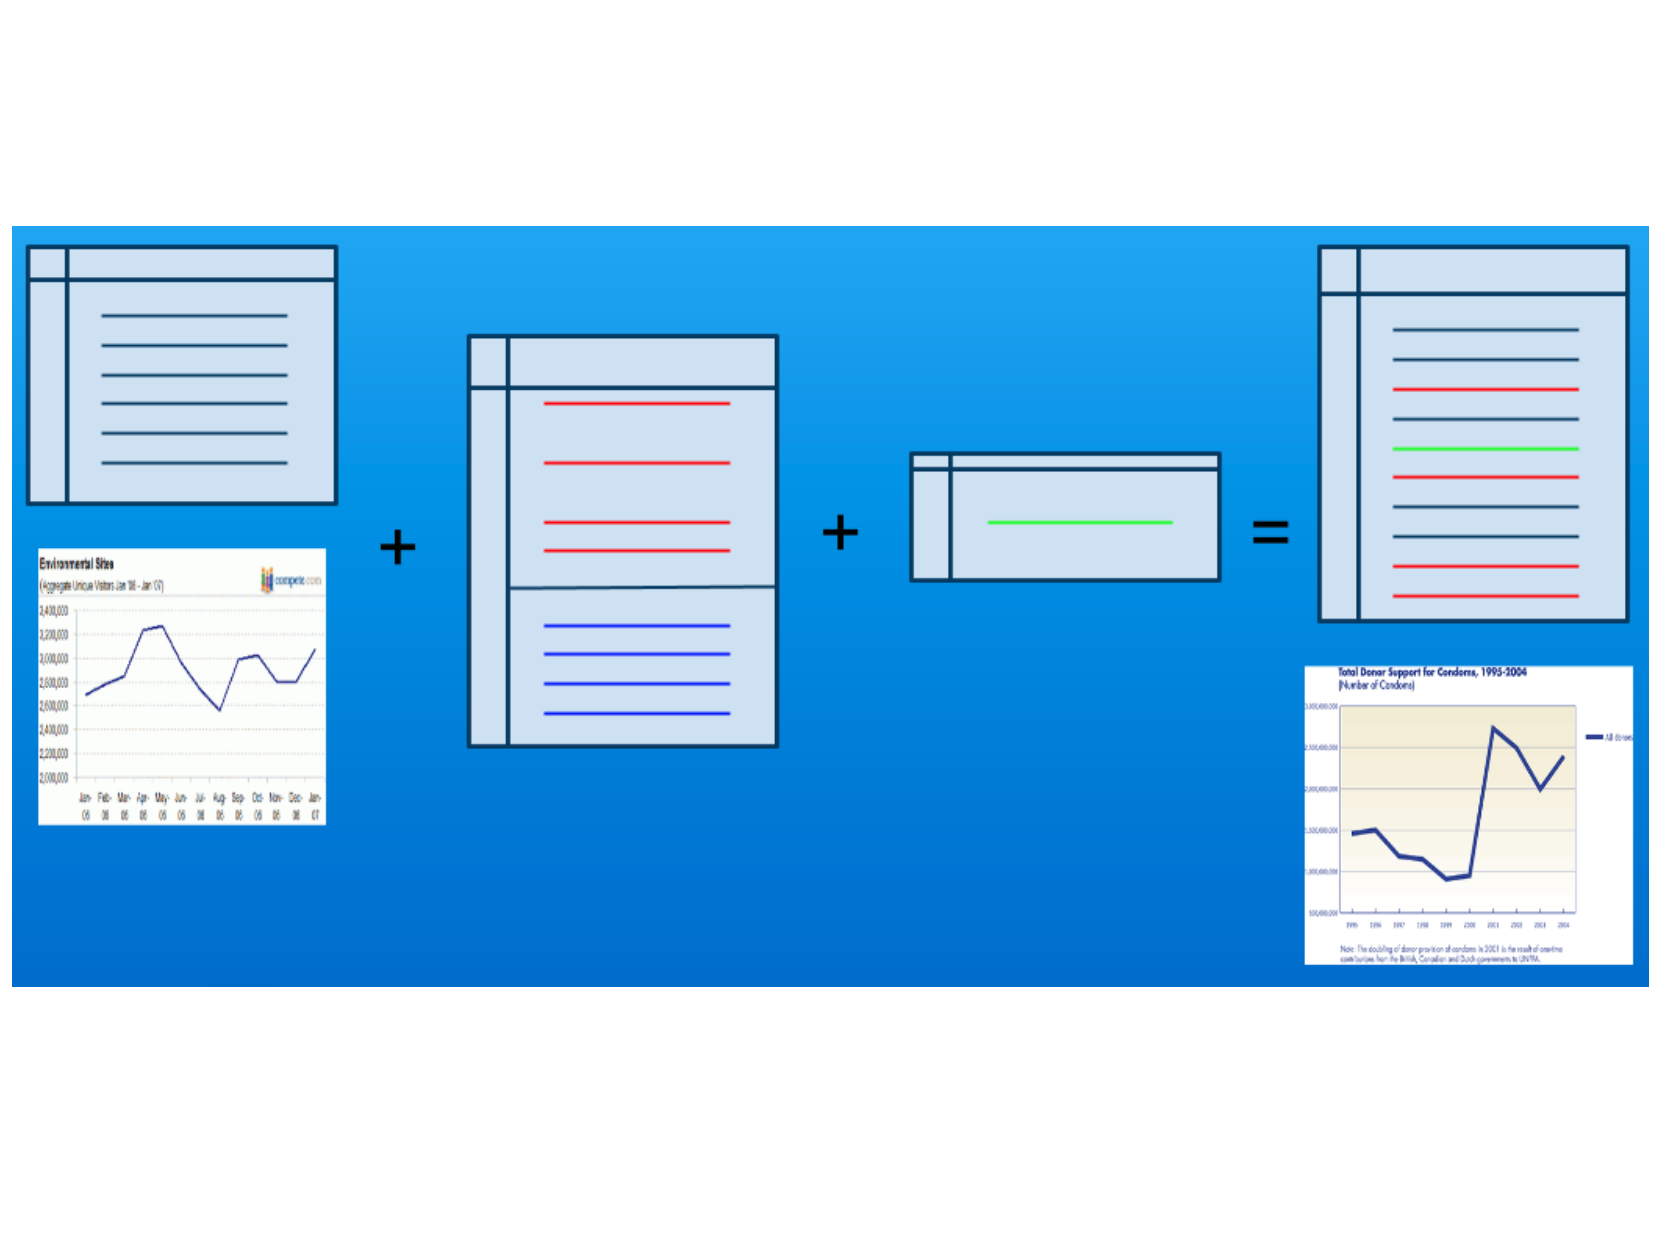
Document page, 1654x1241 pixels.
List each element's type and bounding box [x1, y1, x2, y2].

picture [12, 226, 1649, 987]
